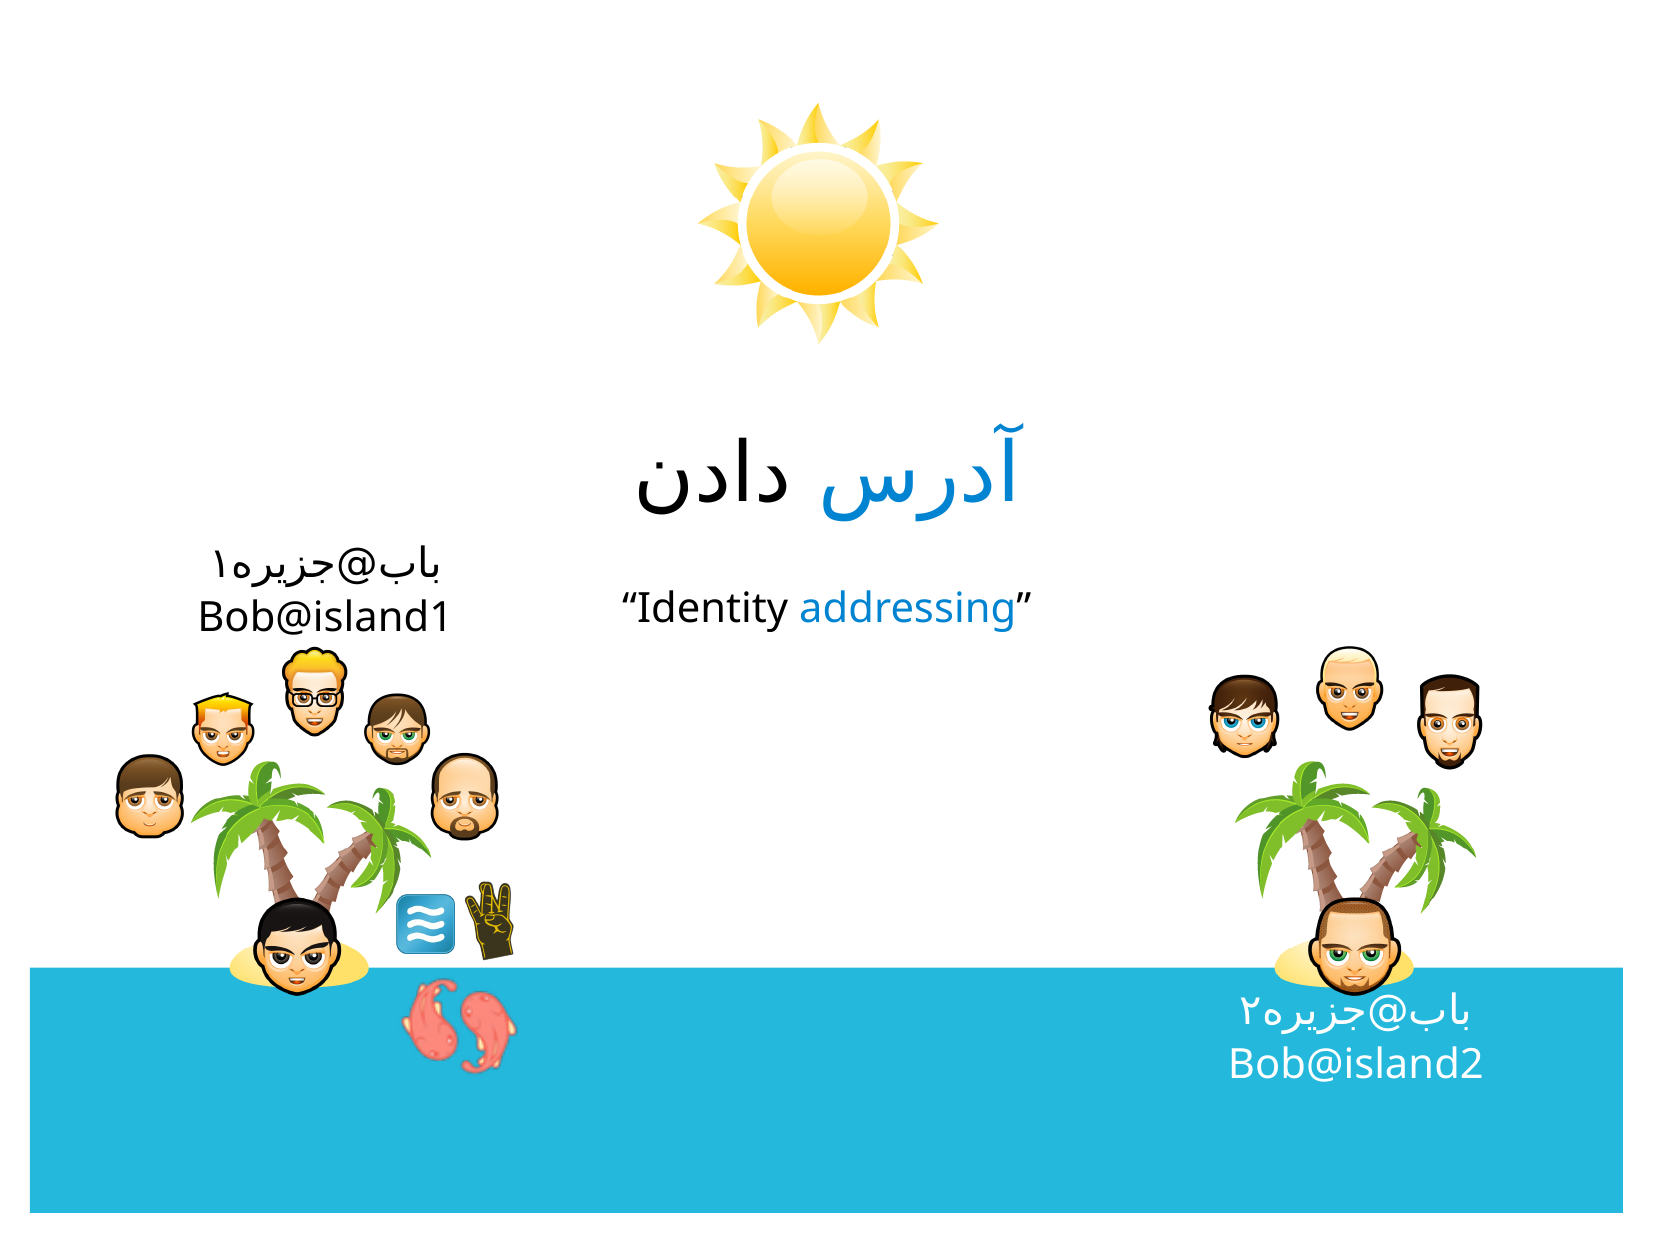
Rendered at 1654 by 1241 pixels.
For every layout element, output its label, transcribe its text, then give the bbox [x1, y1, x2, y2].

text_box باب@جزیره۱ Bob@island1 [155, 542, 496, 640]
text_box [29, 967, 1623, 1213]
subtitle آدرس دادن “Identity addressing” [82, 49, 1571, 1010]
text_box باب@جزیره۲ Bob@island2 [1197, 990, 1514, 1088]
picture [1199, 671, 1500, 990]
picture [104, 646, 528, 1084]
picture [462, 879, 516, 962]
picture [1304, 641, 1395, 732]
